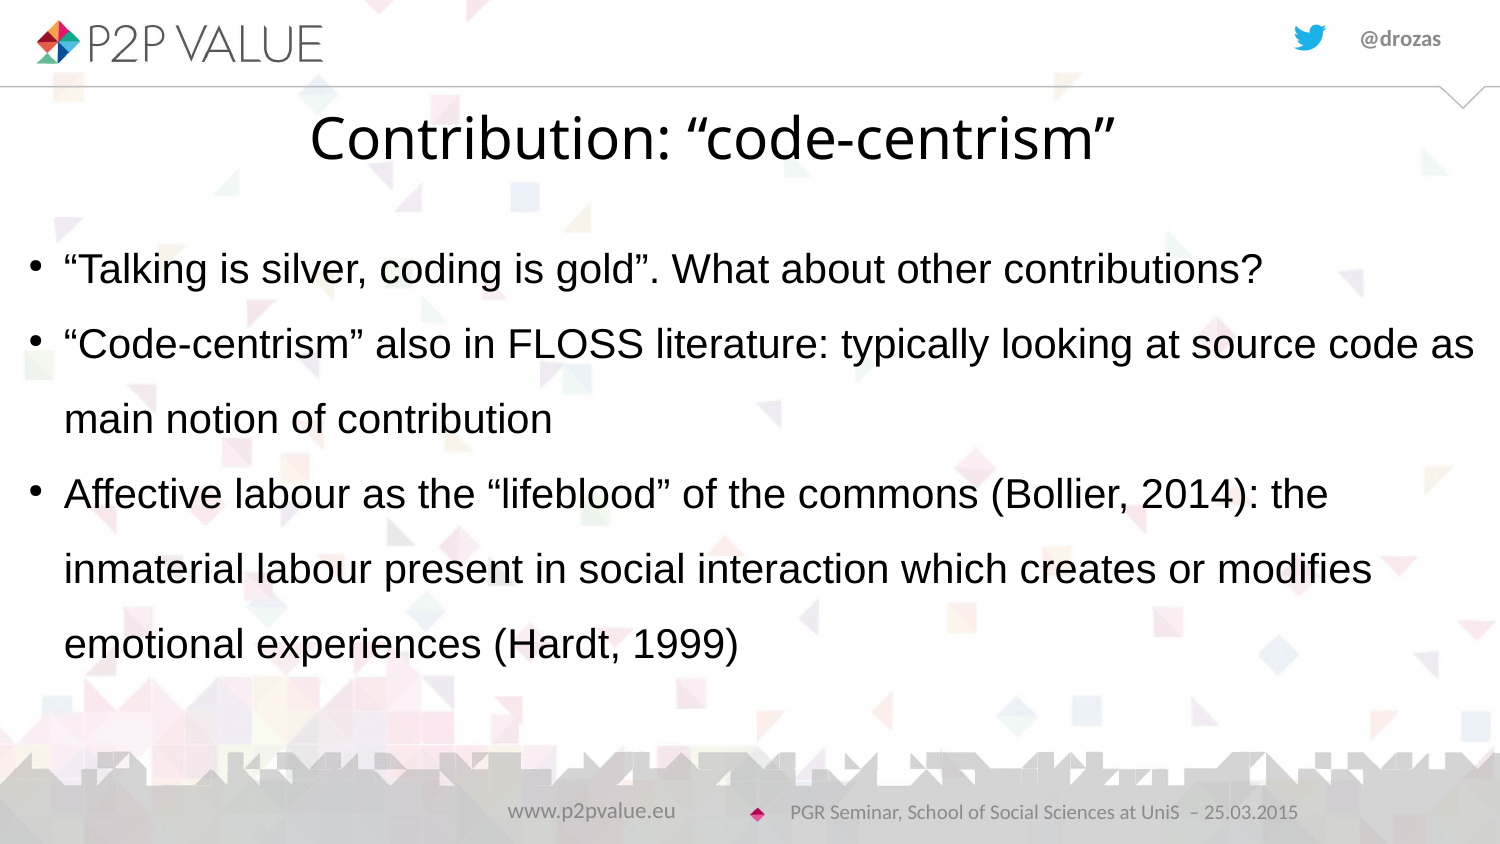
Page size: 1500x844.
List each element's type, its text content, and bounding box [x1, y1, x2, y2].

text_box www.p2pvalue.eu [501, 789, 720, 829]
picture [0, 0, 1500, 844]
text_box PGR Seminar, School of Social Sciences at UniS – 25.03.2015 [777, 788, 1470, 834]
text_box @drozas [1333, 15, 1455, 60]
subtitle “Talking is silver, coding is gold”. What about other contributions? “Code-centrism” also in FLOSS literature: typically looking at source code as main notion of contribution Affective labour as the “lifeblood” of the commons (Bollier, 2014): the inmaterial labour present in social interaction which creates or modifies emotional experiences (Hardt, 1999) [15, 210, 1496, 766]
title Contribution: “code-centrism” [60, 92, 1366, 181]
